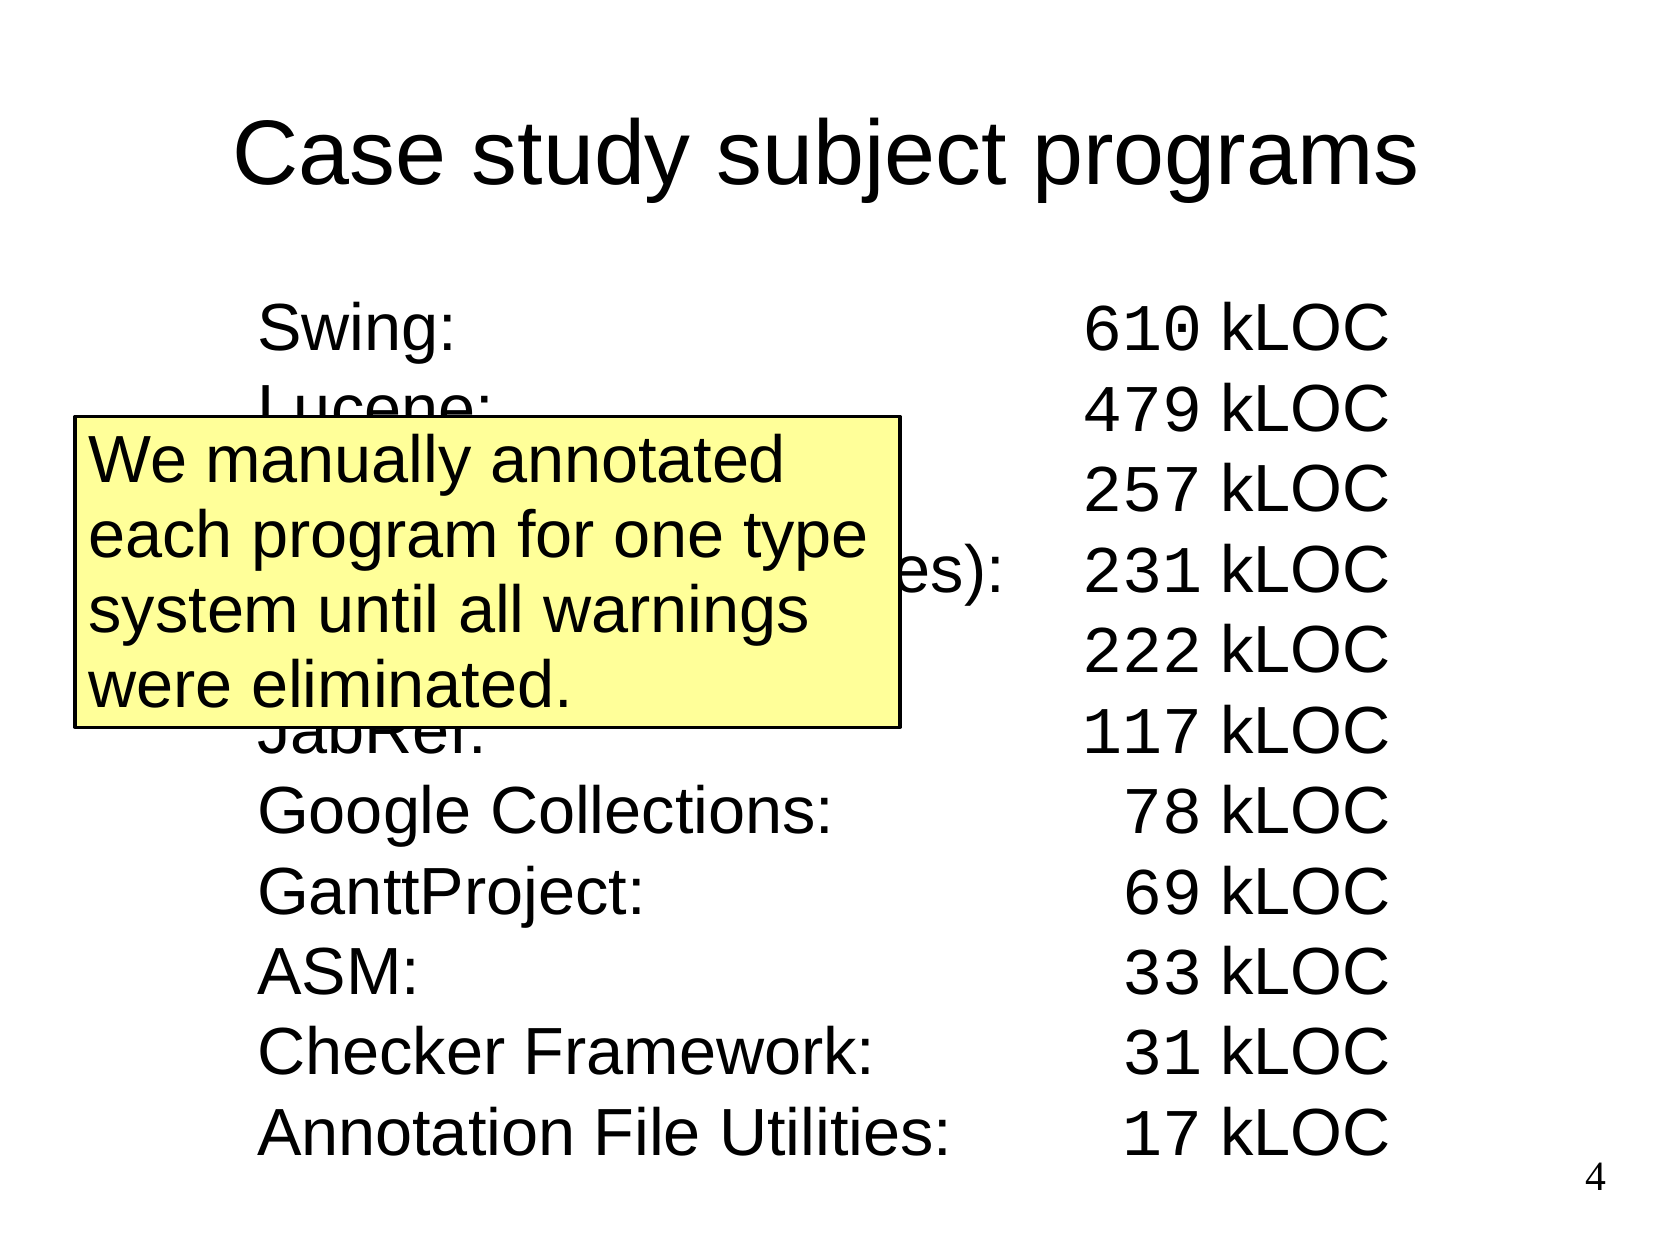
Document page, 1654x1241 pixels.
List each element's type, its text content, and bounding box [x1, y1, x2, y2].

title Case study subject programs [82, 56, 1571, 250]
text_box We manually annotated each program for one type system until all warnings were eliminated. [75, 416, 901, 728]
list Swing: 610 kLOC Lucene: 479 kLOC Xerces: 257 kLOC OpenJDK (17 packages): 231 kLOC Daikon: 222 kLOC JabRef: 117 kLOC Google Collections: 78 kLOC GanttProject: 69 kLOC ASM: 33 kLOC Checker Framework: 31 kLOC Annotation File Utilities: 17 kLOC [257, 290, 1397, 1176]
